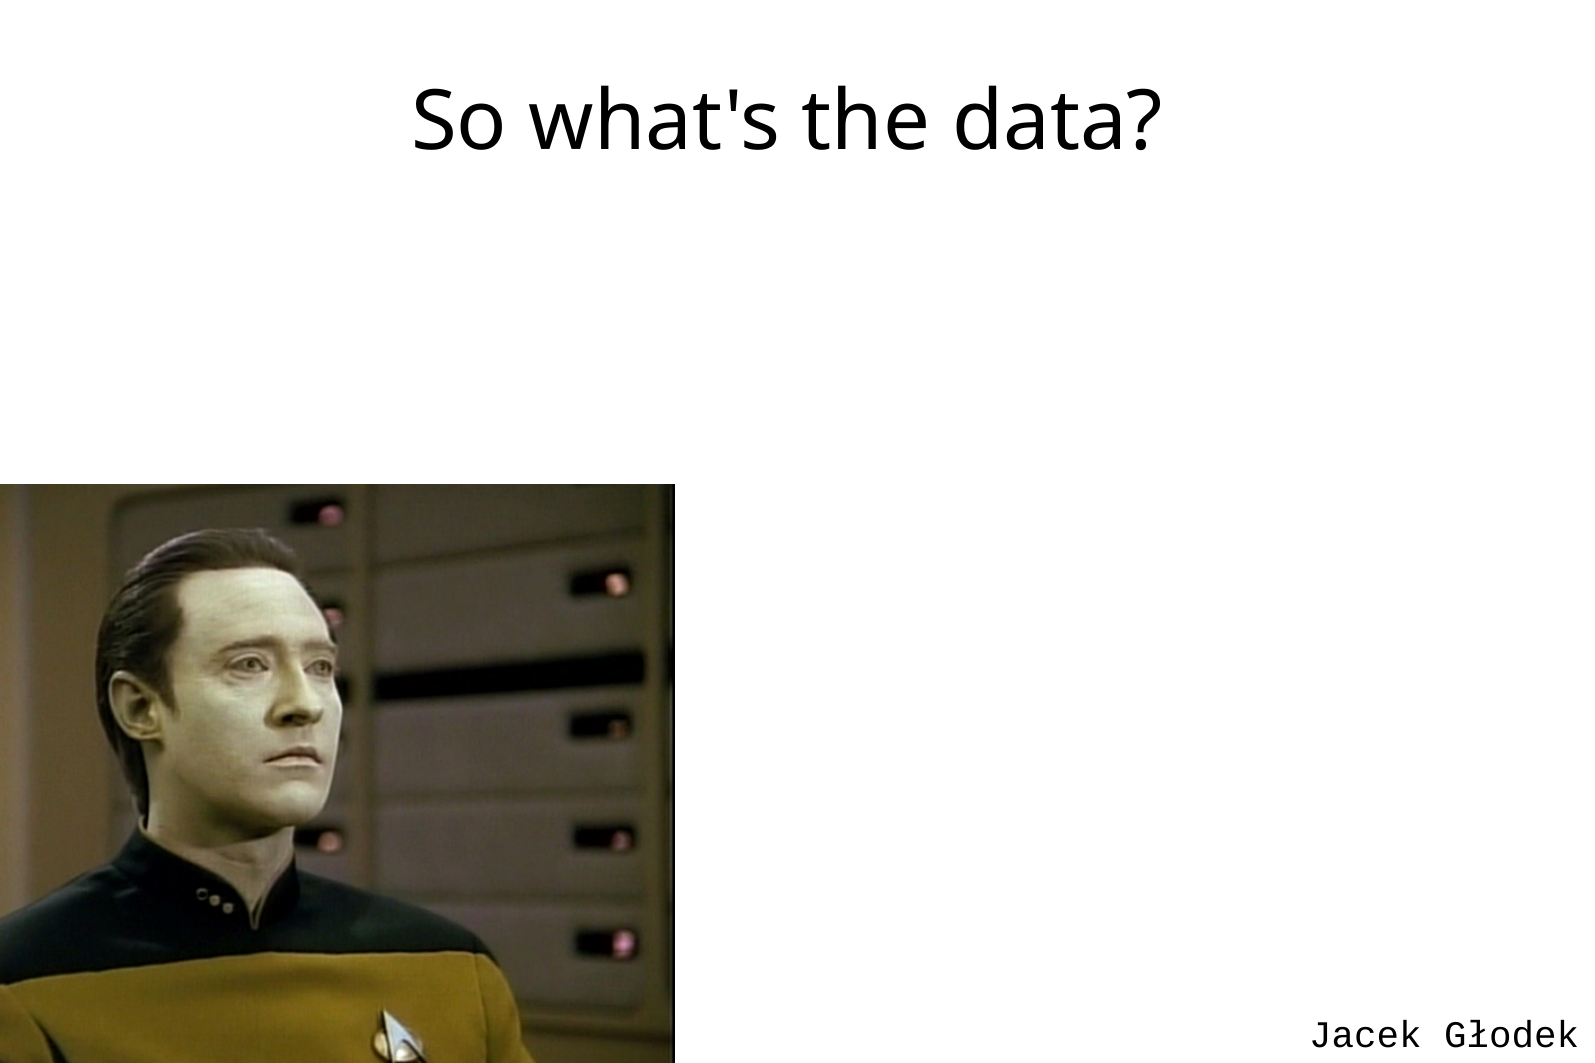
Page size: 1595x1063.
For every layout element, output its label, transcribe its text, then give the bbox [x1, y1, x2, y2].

text_box Jacek Głodek [1294, 1008, 1595, 1063]
text_box So what's the data? [67, 53, 1530, 171]
picture [0, 484, 675, 1063]
